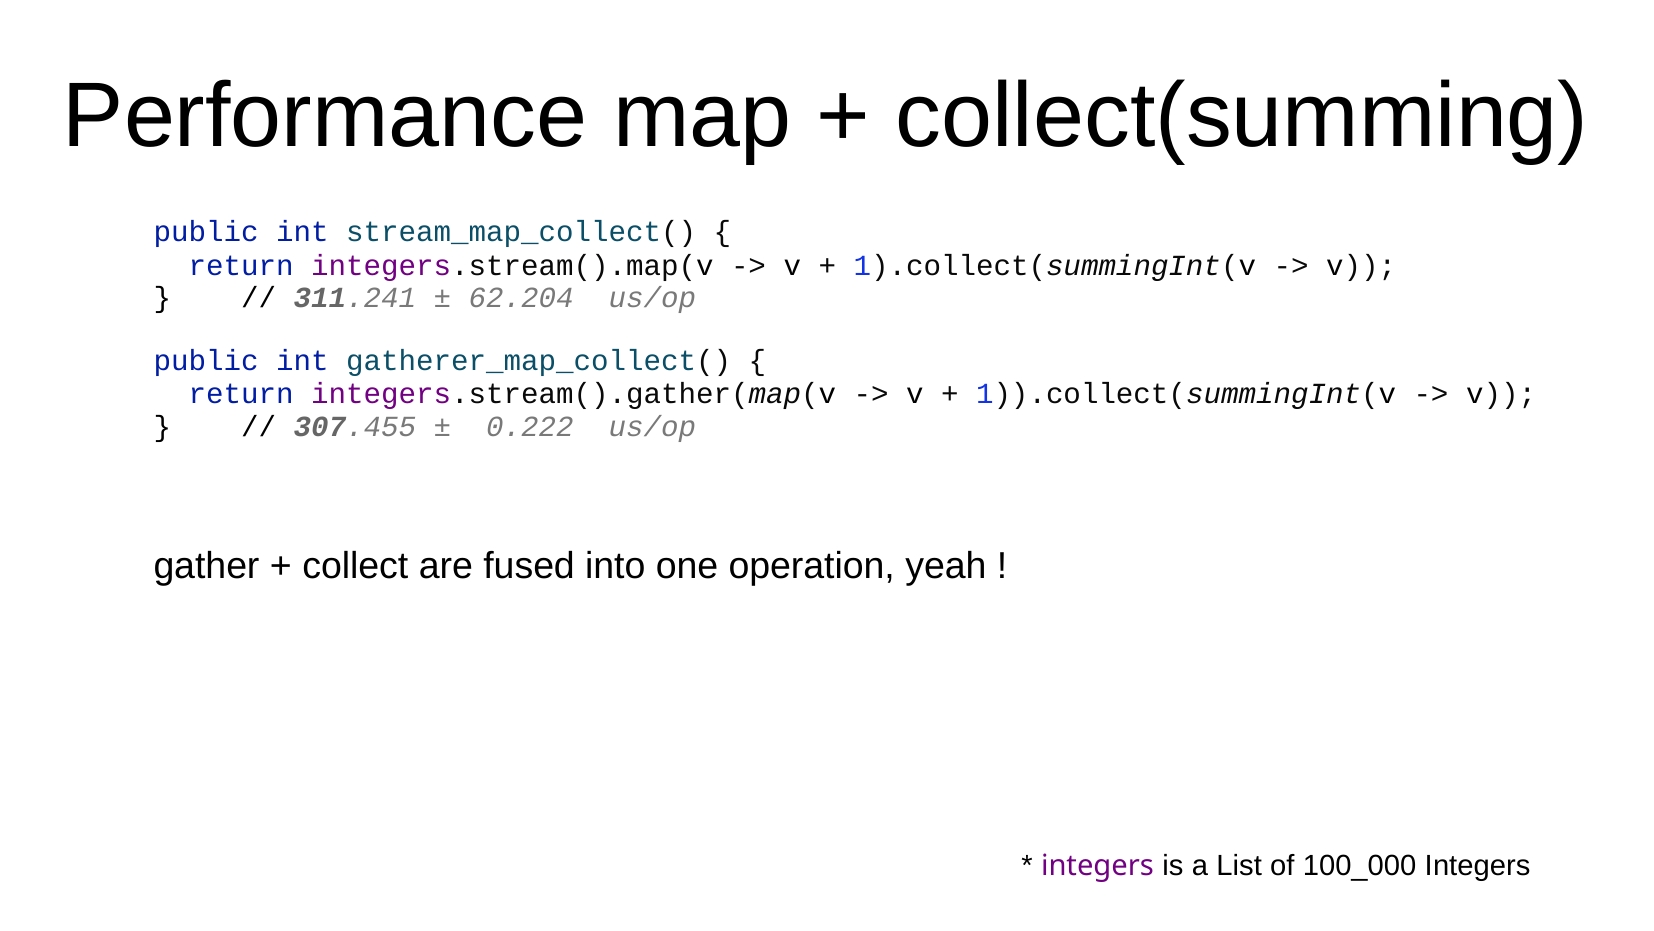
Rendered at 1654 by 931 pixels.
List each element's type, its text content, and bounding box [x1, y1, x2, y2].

list public int stream_map_collect() { return integers.stream().map(v -> v + 1).collect(summingInt(v -> v)); } // 311.241 ± 62.204 us/op public int gatherer_map_collect() { return integers.stream().gather(map(v -> v + 1)).collect(summingInt(v -> v)); } // 307.455 ± 0.222 us/op gather + collect are fused into one operation, yeah ! [82, 217, 1571, 758]
title Performance map + collect(summing) [56, 12, 1598, 218]
text_box * integers is a List of 100_000 Integers [1006, 837, 1574, 888]
